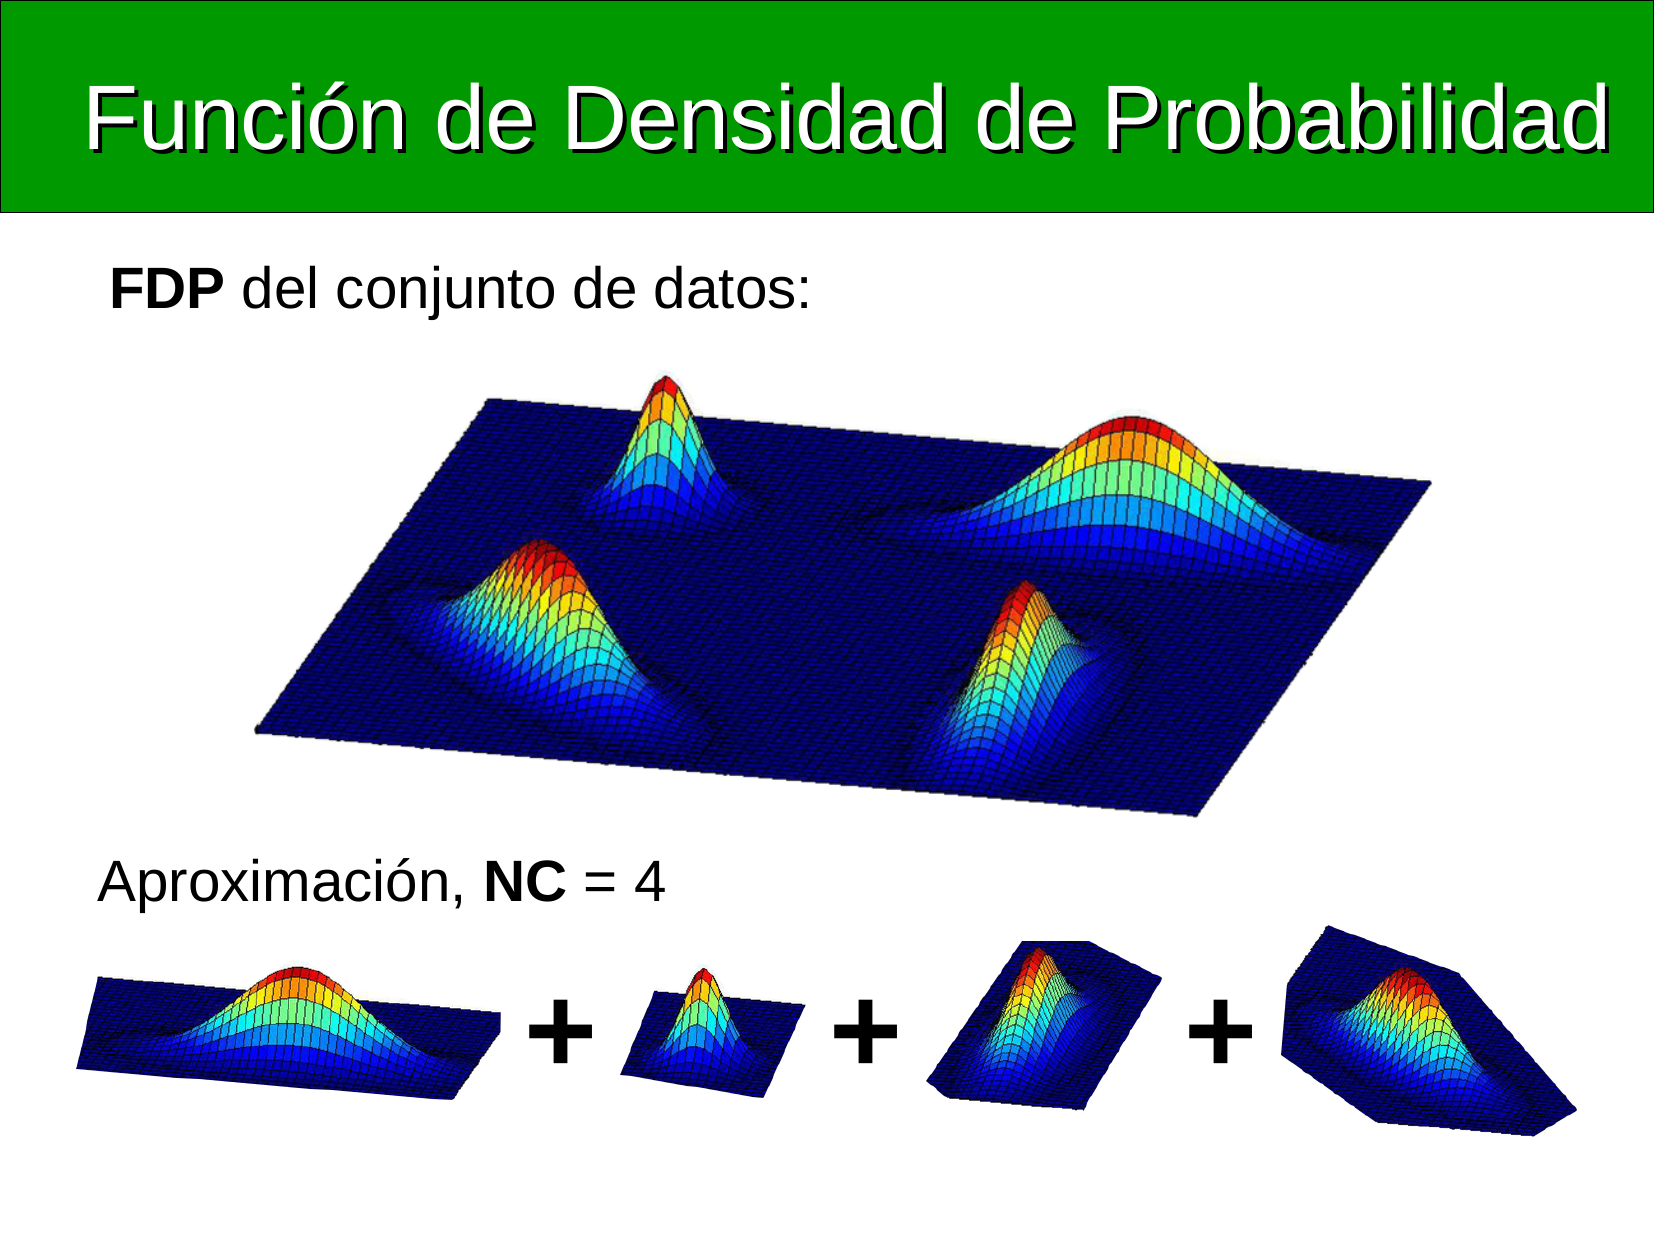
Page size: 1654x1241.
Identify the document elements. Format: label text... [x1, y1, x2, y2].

text_box FDP del conjunto de datos: [94, 248, 829, 328]
text_box + [1170, 952, 1273, 1108]
title Función de Densidad de Probabilidad [82, 15, 1630, 221]
picture [926, 941, 1162, 1119]
text_box [0, 0, 1654, 213]
picture [1281, 924, 1577, 1137]
picture [221, 307, 1433, 827]
picture [76, 960, 501, 1100]
text_box + [509, 952, 612, 1108]
text_box Aproximación, NC = 4 [82, 841, 682, 922]
text_box + [814, 952, 918, 1108]
picture [620, 963, 806, 1098]
